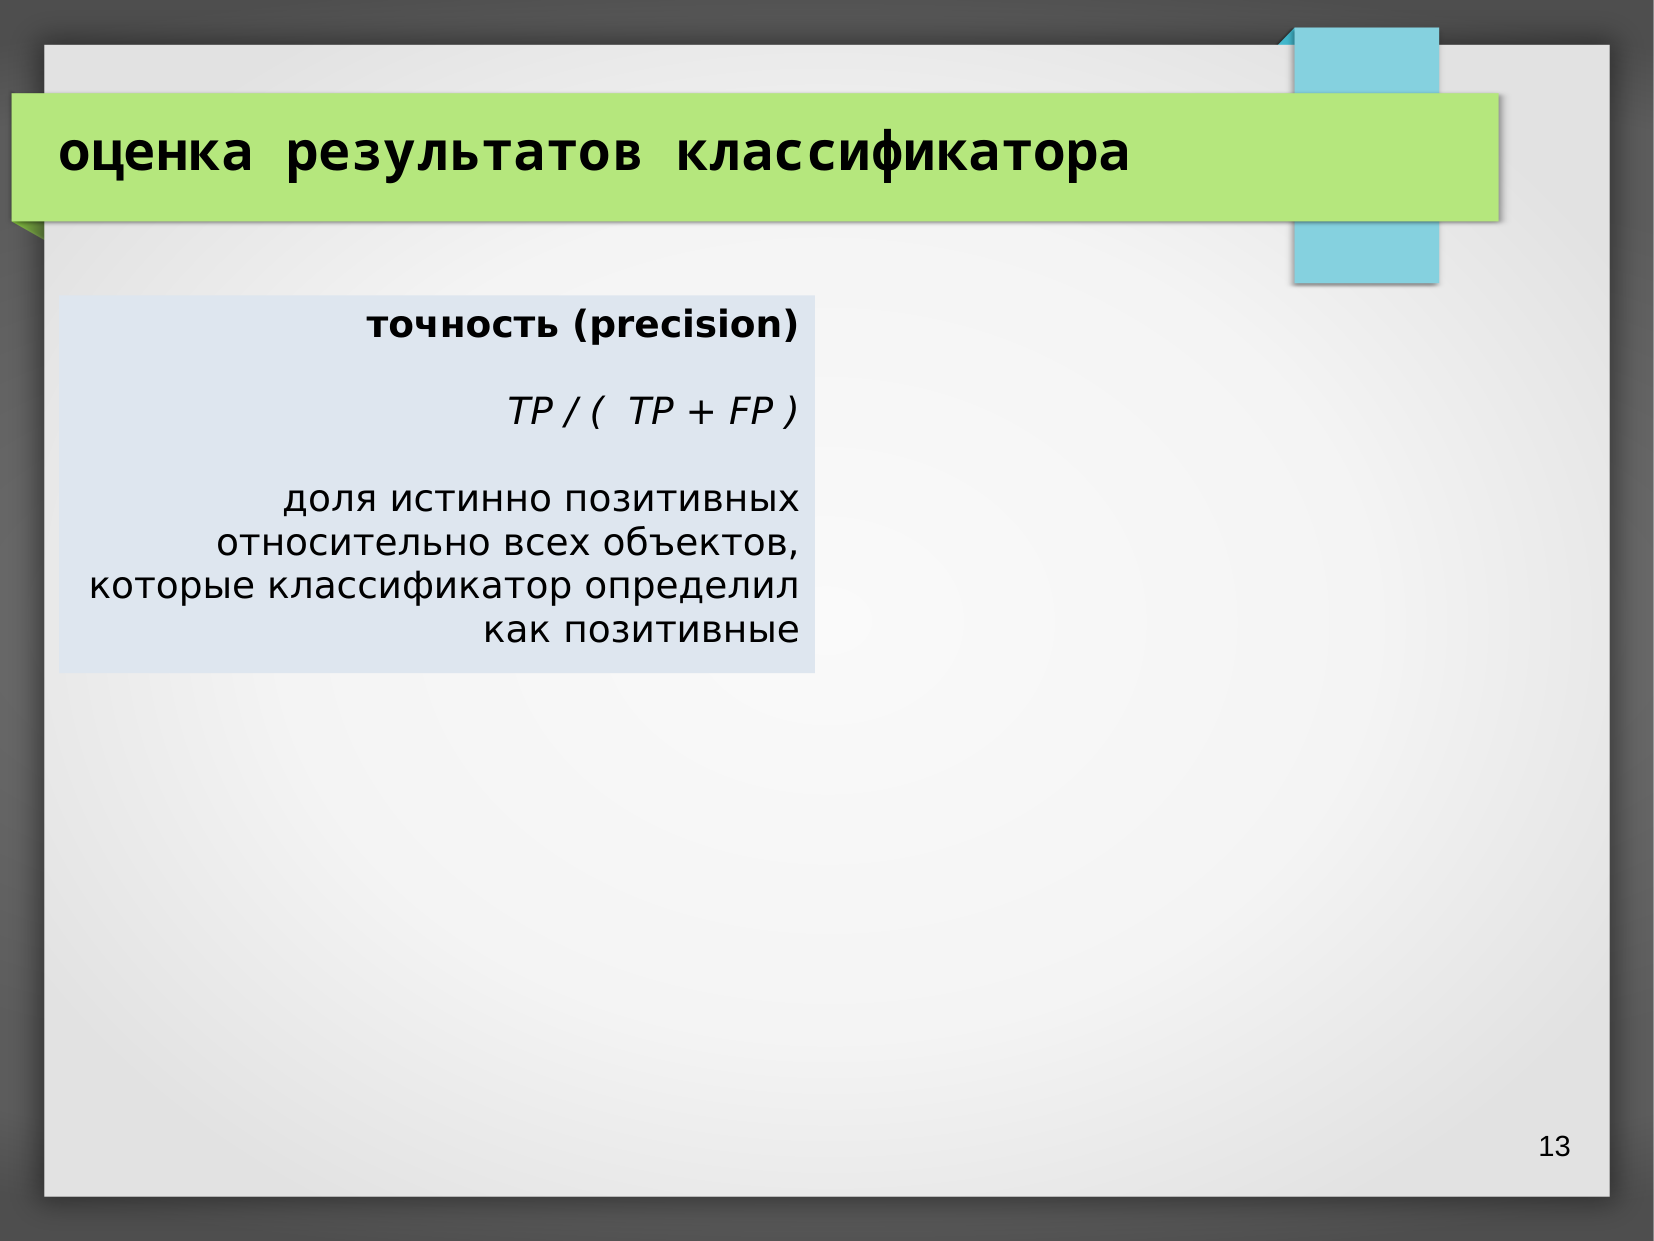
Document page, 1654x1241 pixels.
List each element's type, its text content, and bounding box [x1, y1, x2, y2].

text_box точность (precision) TP / ( TP + FP ) доля истинно позитивных относительно всех объектов, которые классификатор определил как позитивные [59, 295, 815, 674]
title оценка результатов классификатора [59, 109, 1217, 190]
picture [0, 0, 1654, 1241]
